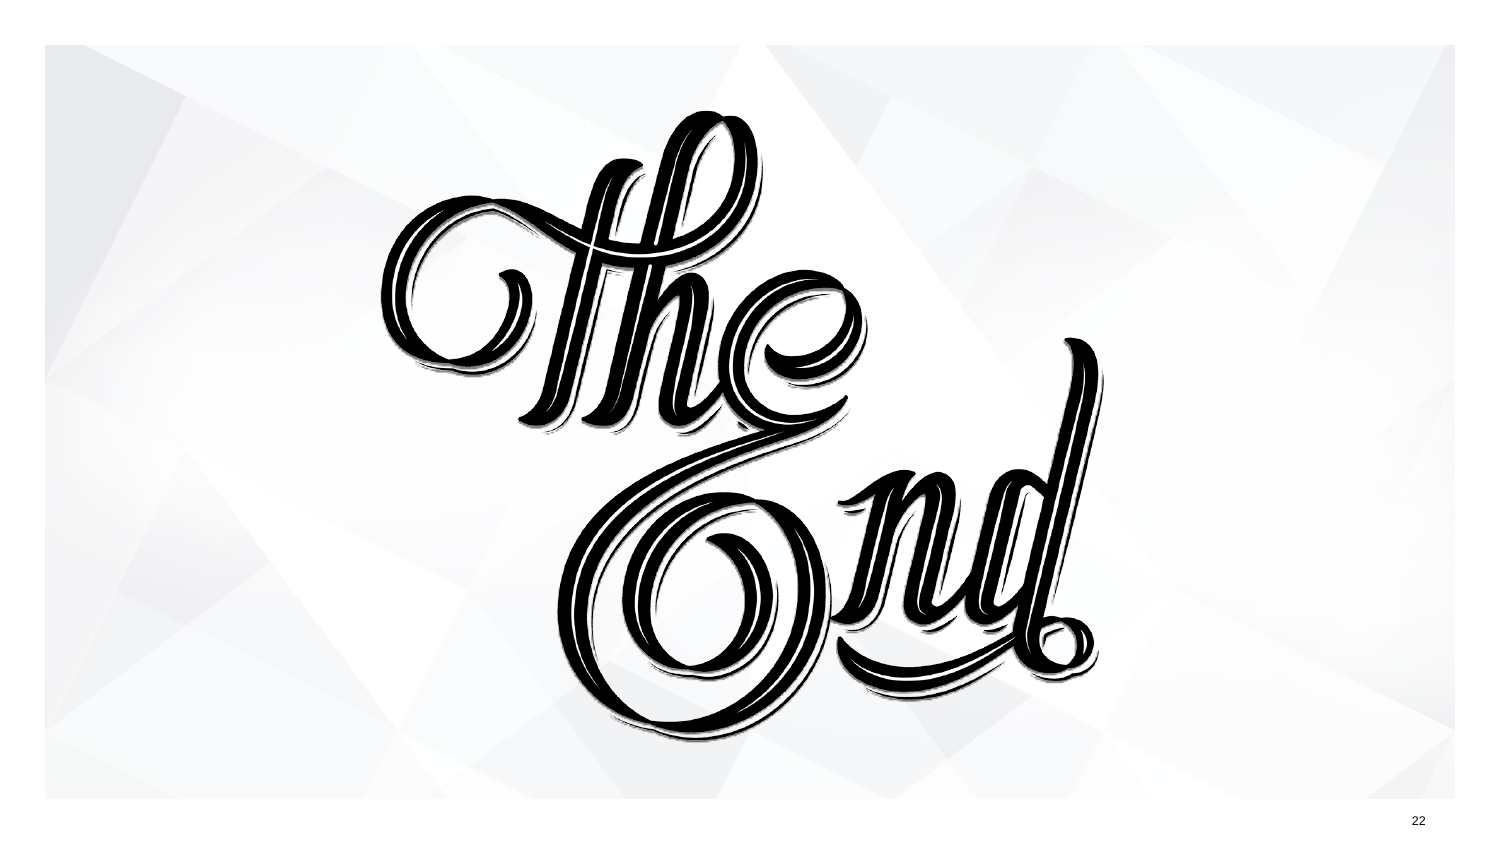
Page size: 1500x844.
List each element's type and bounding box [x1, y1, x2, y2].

picture [45, 45, 1455, 799]
